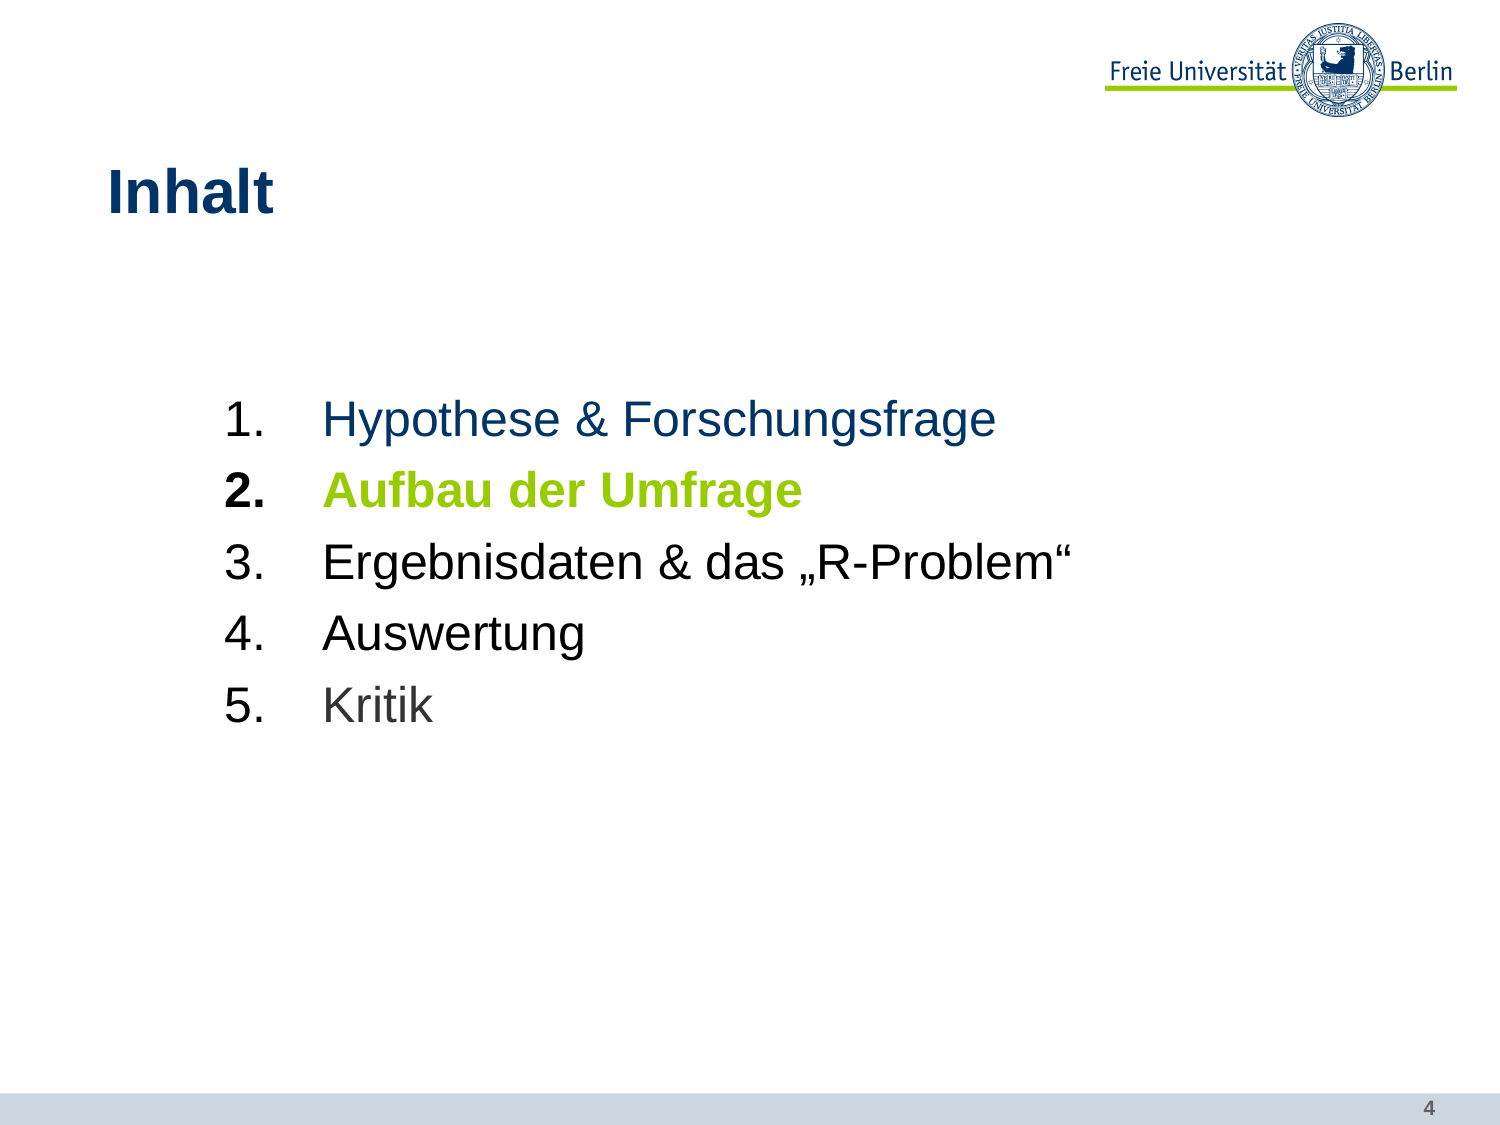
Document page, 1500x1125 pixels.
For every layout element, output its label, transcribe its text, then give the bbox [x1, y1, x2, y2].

picture [1105, 23, 1457, 117]
list Hypothese & Forschungsfrage Aufbau der Umfrage Ergebnisdaten & das „R-Problem“ Auswertung Kritik [209, 377, 1154, 879]
title Inhalt [41, 155, 1459, 226]
